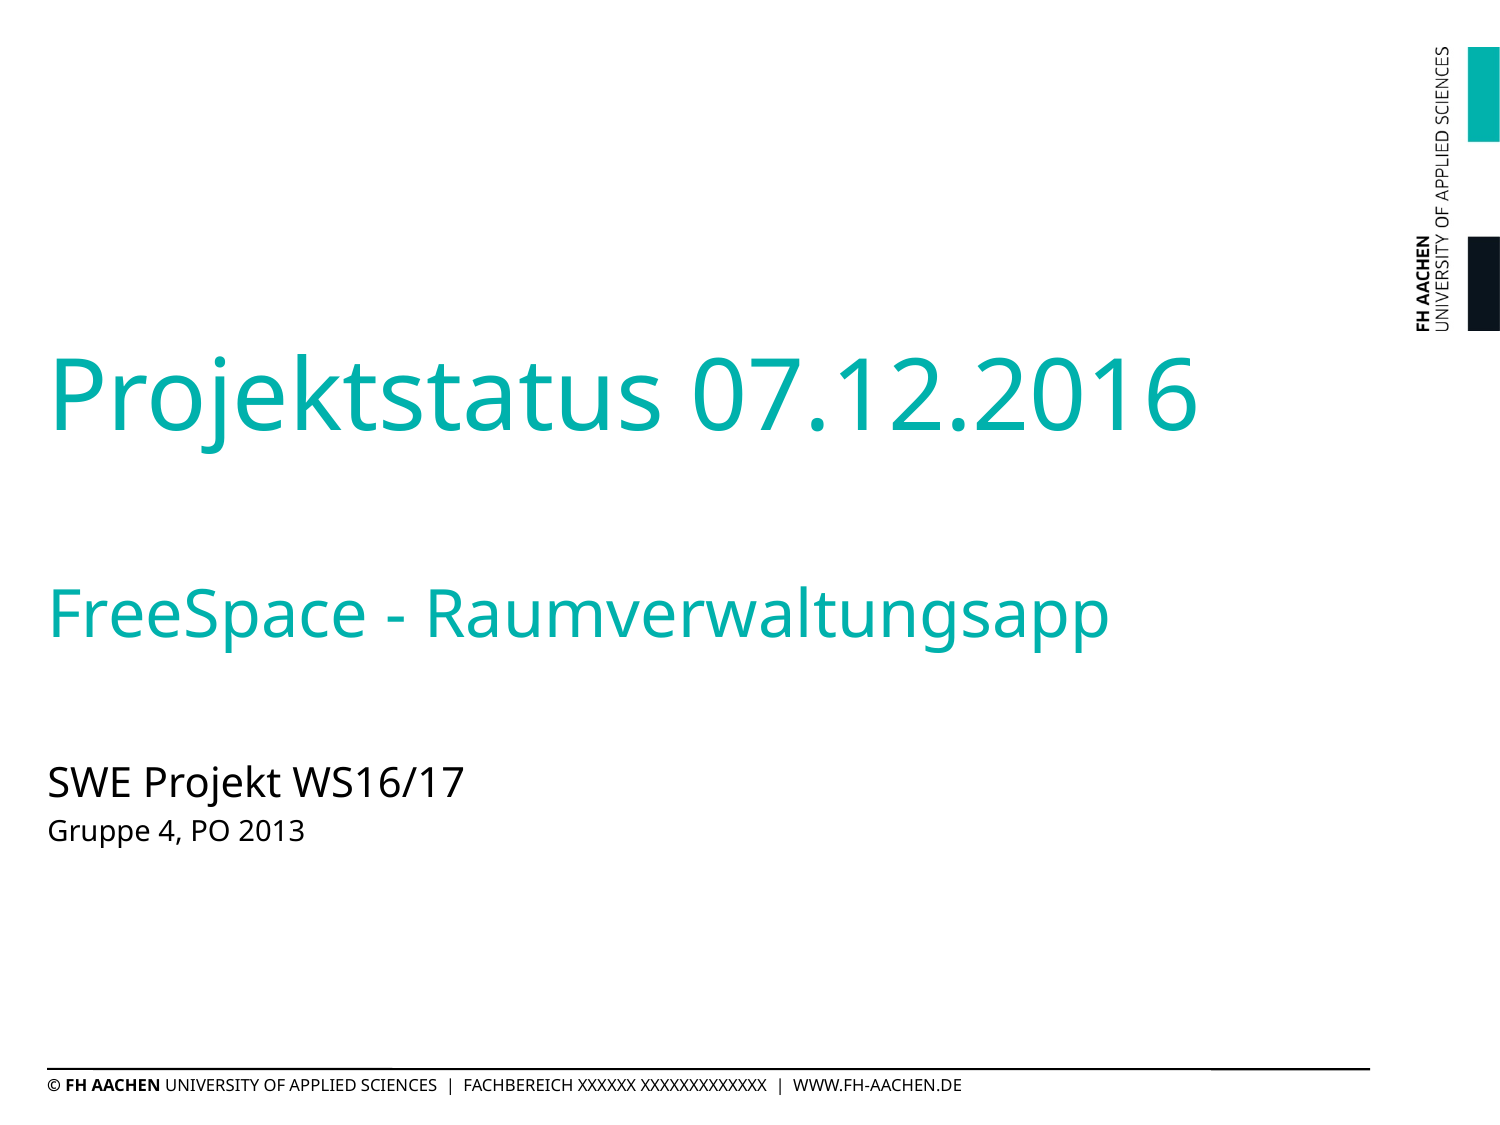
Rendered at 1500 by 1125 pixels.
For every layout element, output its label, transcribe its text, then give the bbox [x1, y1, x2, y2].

subtitle SWE Projekt WS16/17 Gruppe 4, PO 2013 [47, 755, 1371, 993]
footer © FH AACHEN UNIVERSITY OF APPLIED SCIENCES | FACHBEREICH XXXXXX XXXXXXXXXXXXX | WWW.FH-AACHEN.DE [47, 1074, 1370, 1111]
picture [1404, 47, 1500, 331]
title Projektstatus 07.12.2016 FreeSpace - Raumverwaltungsapp [47, 330, 1371, 745]
